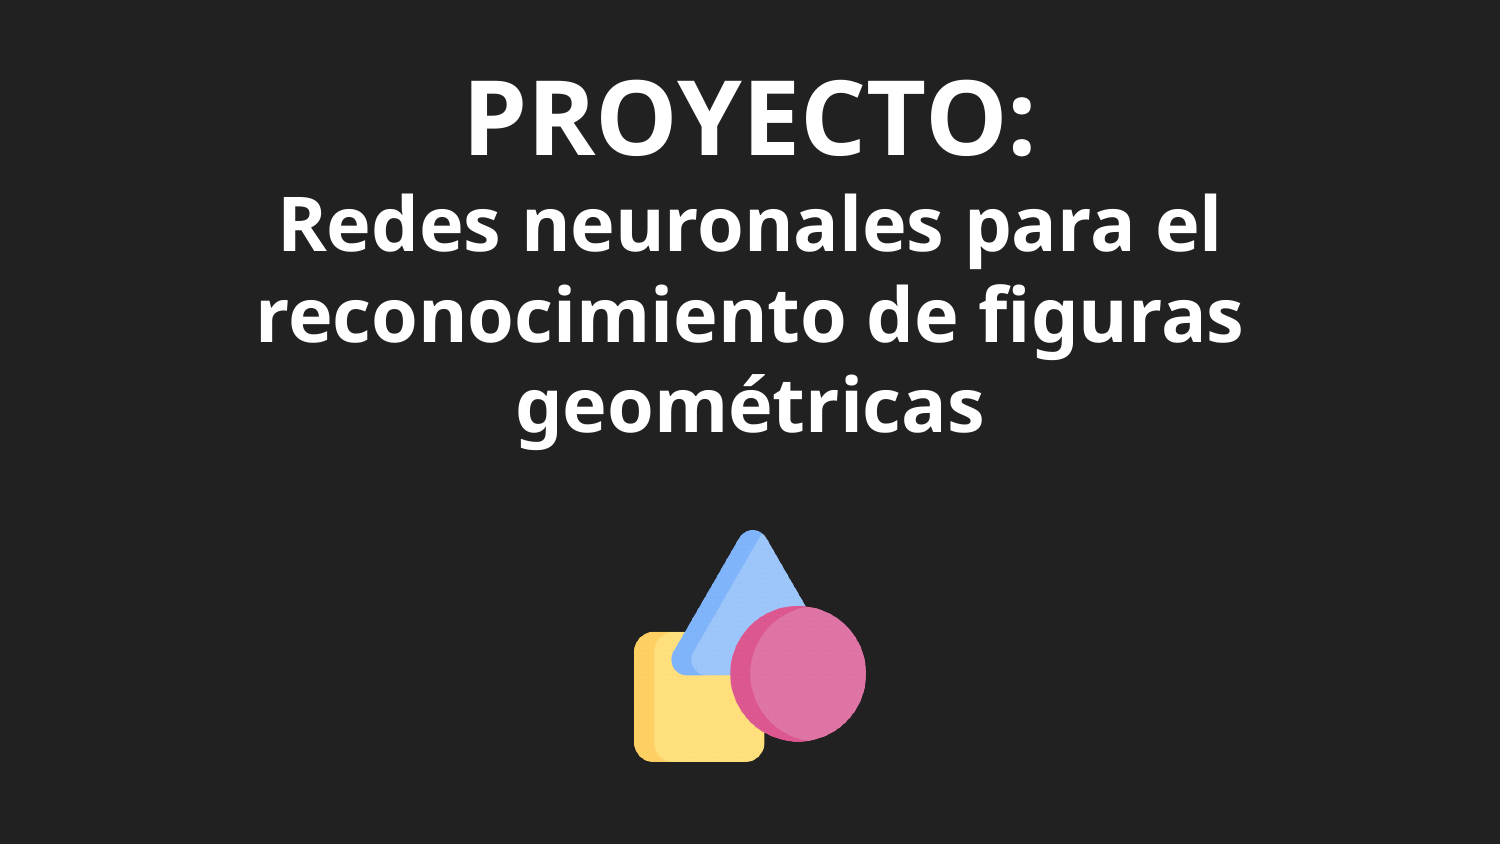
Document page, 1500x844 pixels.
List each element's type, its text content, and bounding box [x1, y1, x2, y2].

picture [634, 530, 866, 762]
title PROYECTO: Redes neuronales para el reconocimiento de figuras geométricas [51, 35, 1449, 463]
